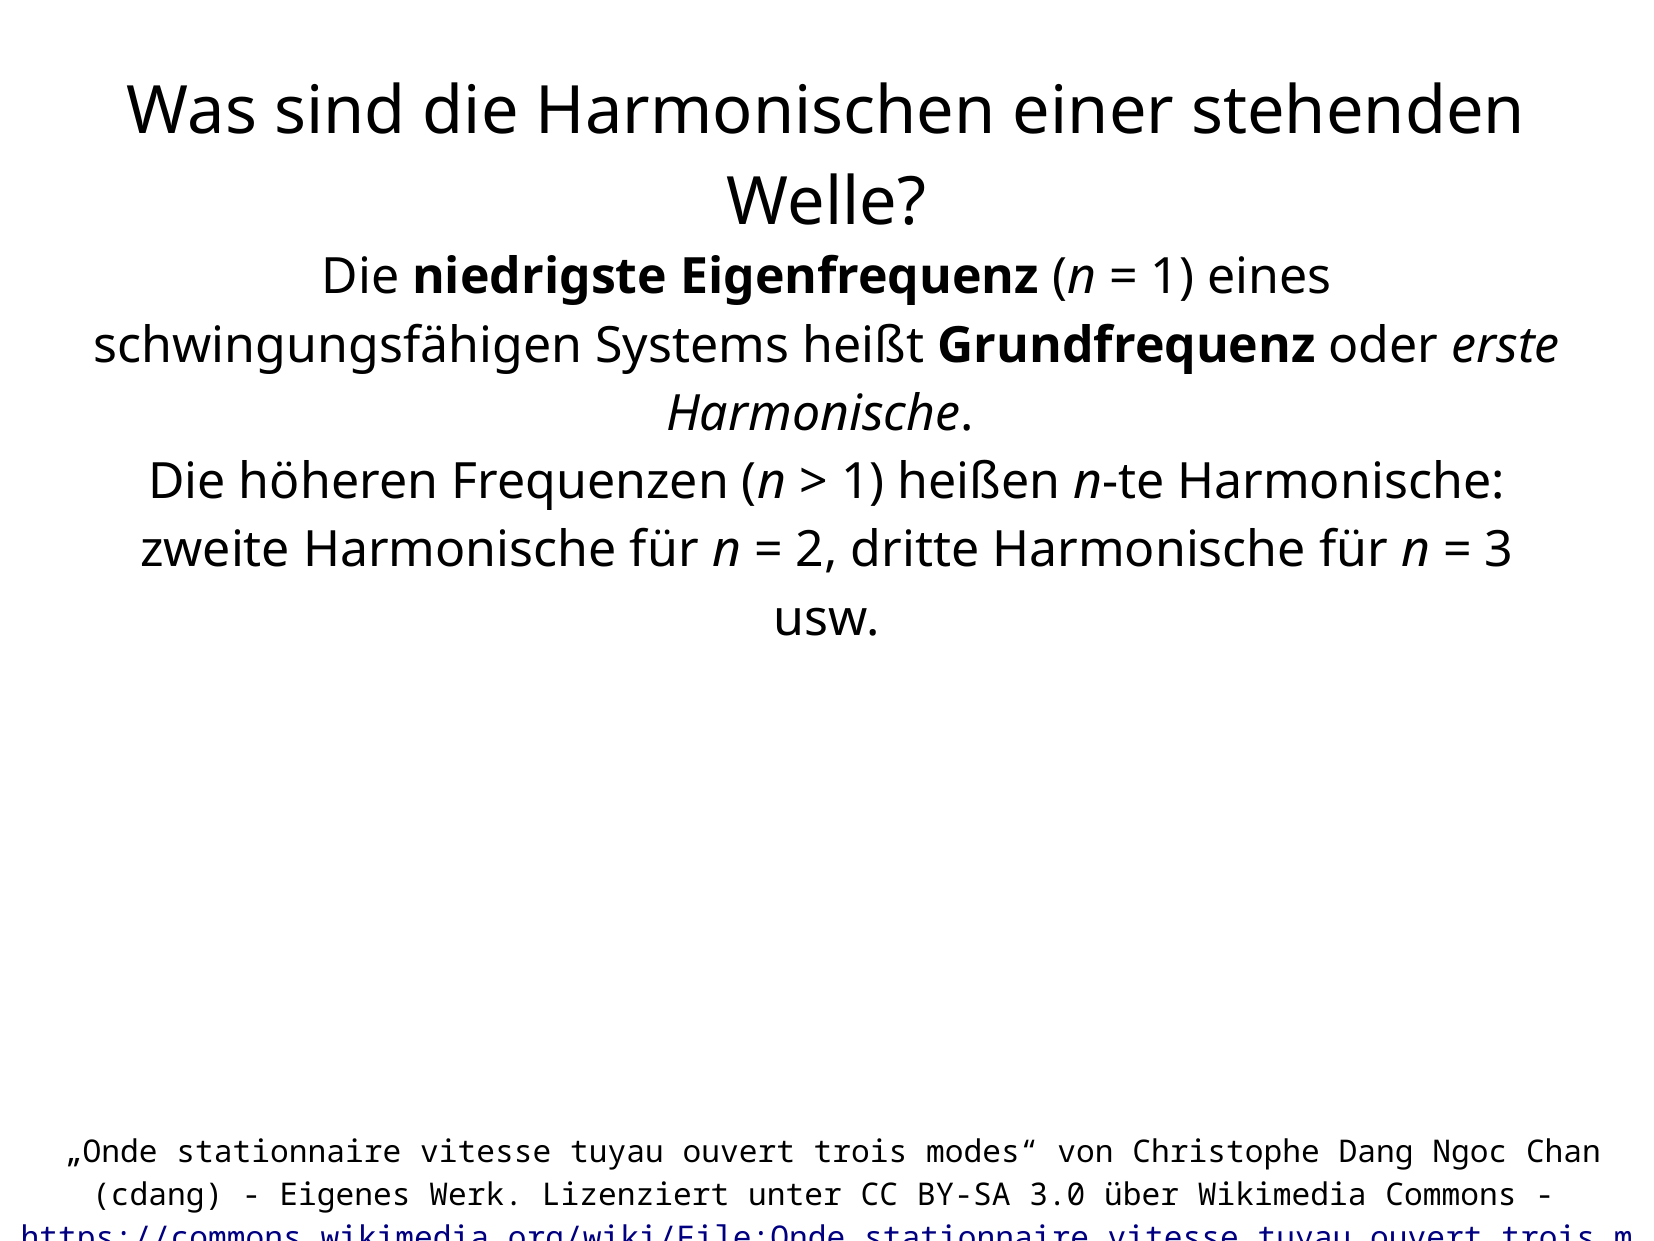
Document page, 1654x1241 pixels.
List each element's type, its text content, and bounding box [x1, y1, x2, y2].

picture [543, 589, 1148, 1123]
title Was sind die Harmonischen einer stehenden Welle? [82, 49, 1571, 257]
text_box „Onde stationnaire vitesse tuyau ouvert trois modes“ von Christophe Dang Ngoc Chan (cdang) - Eigenes Werk. Lizenziert unter CC BY-SA 3.0 über Wikimedia Commons - https://commons.wikimedia.org/wiki/File:Onde_stationnaire_vitesse_tuyau_ouvert_trois_modes.svg [5, 1122, 1654, 1241]
subtitle Die niedrigste Eigenfrequenz (n = 1) eines schwingungsfähigen Systems heißt Grundfrequenz oder erste Harmonische. Die höheren Frequenzen (n > 1) heißen n-te Harmonische: zweite Harmonische für n = 2, dritte Harmonische für n = 3 usw. [82, 290, 1571, 1010]
